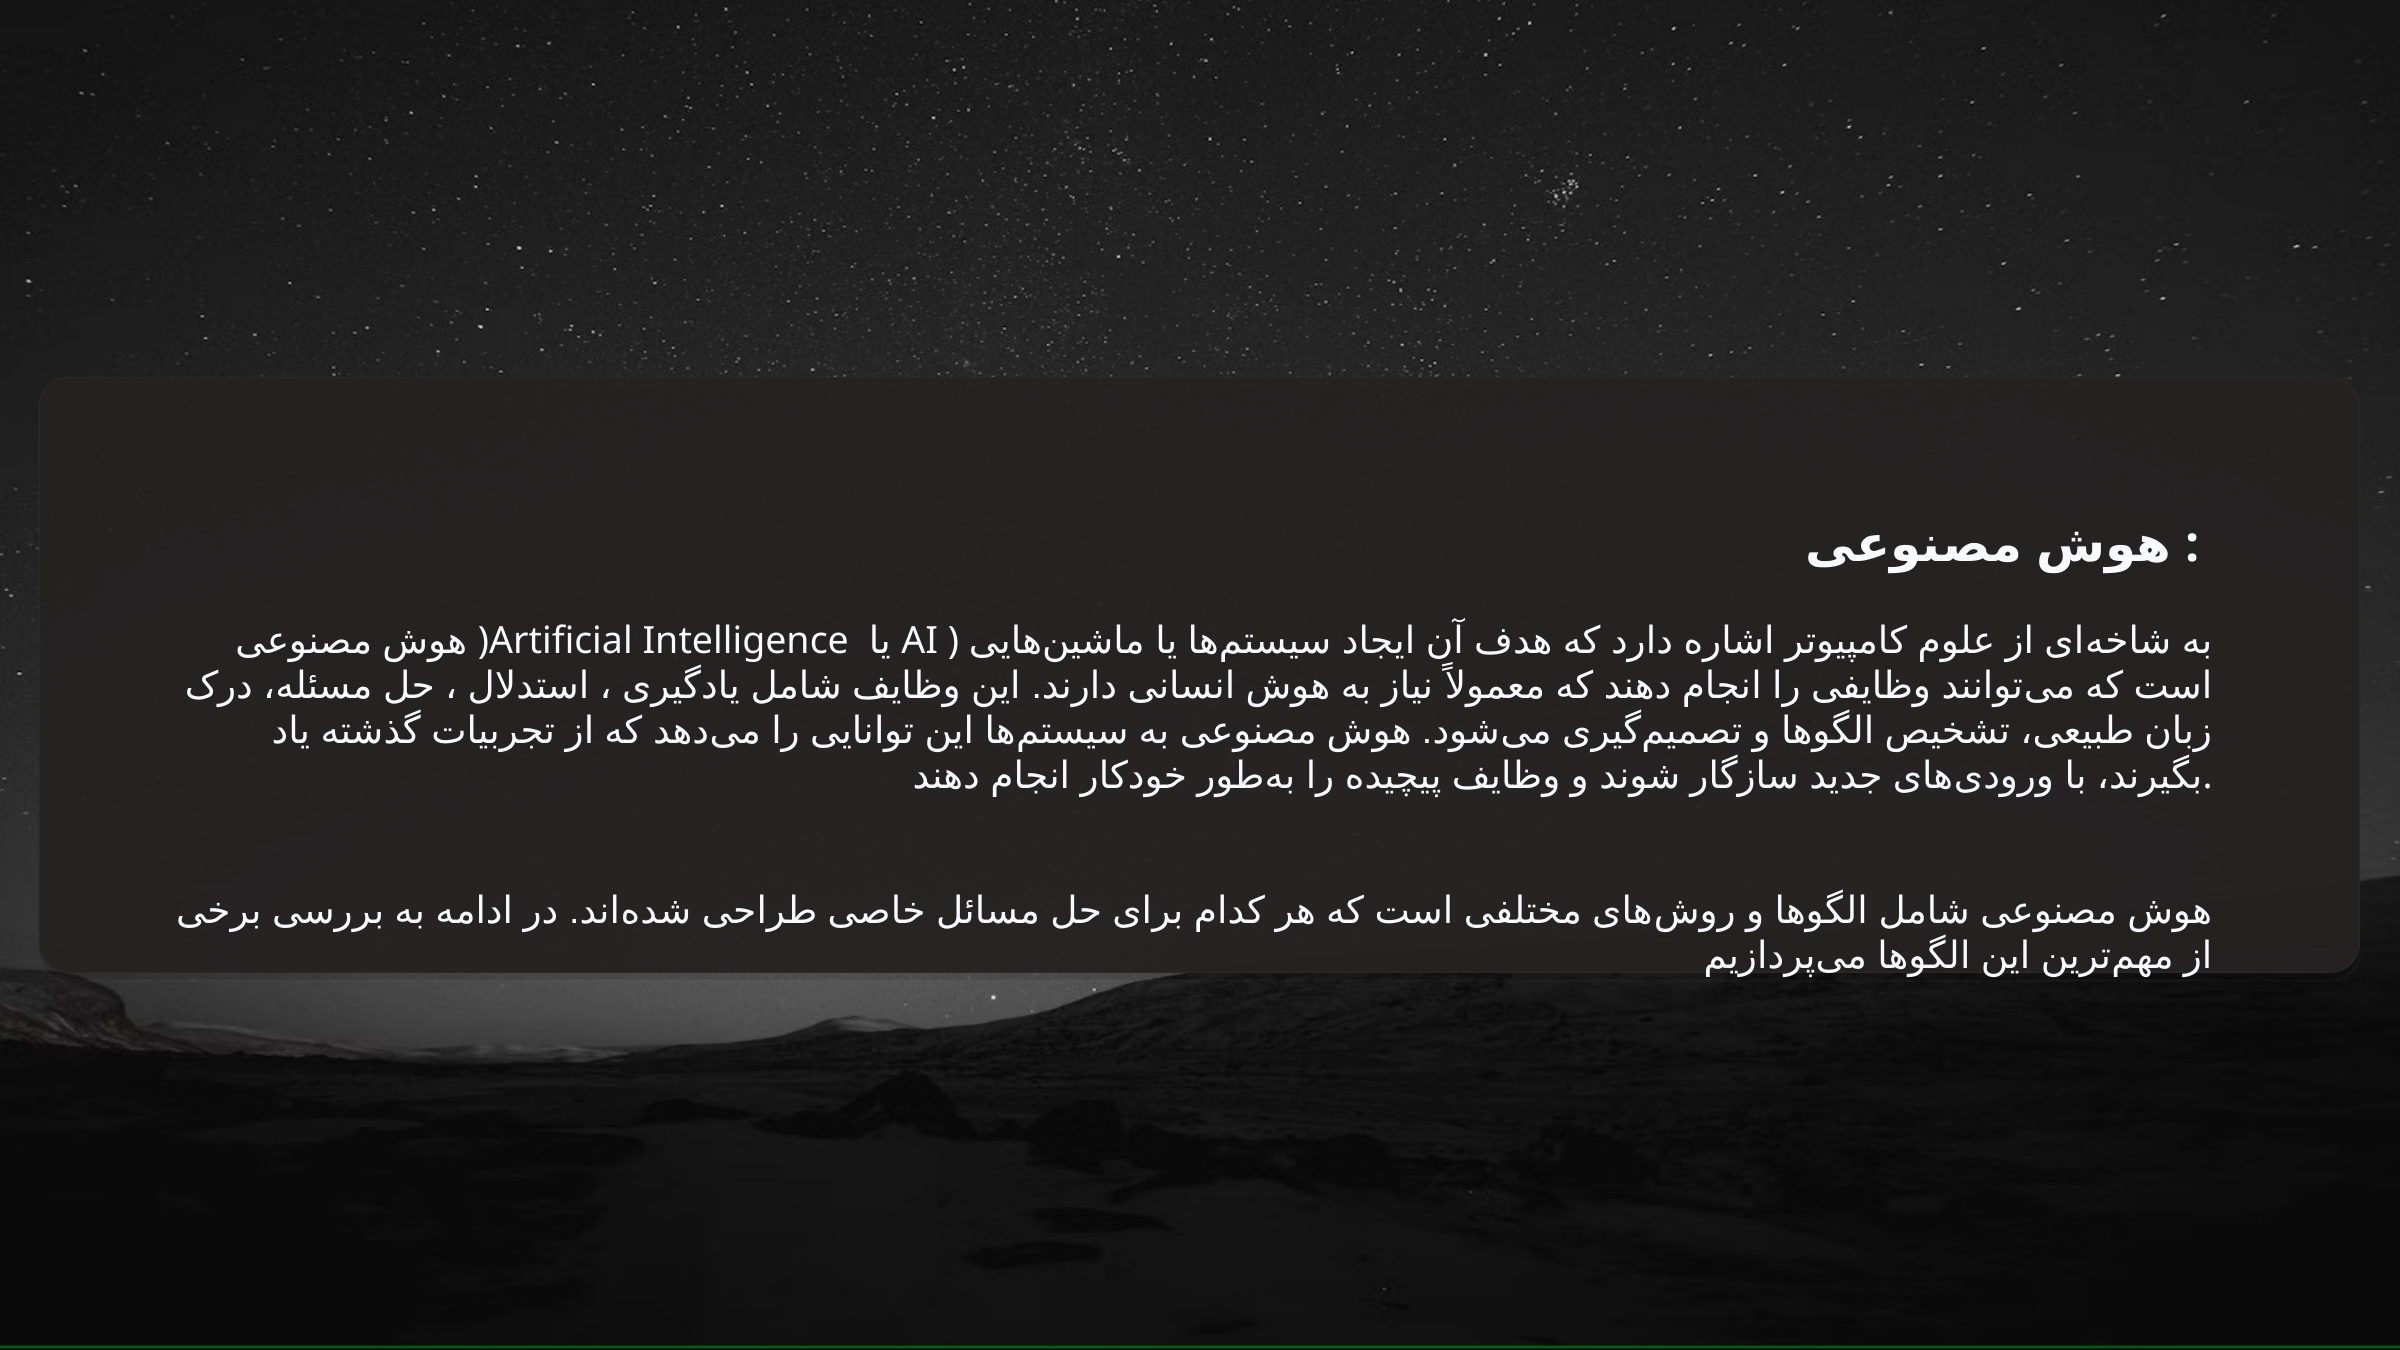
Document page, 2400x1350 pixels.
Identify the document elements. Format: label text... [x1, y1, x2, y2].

text_box [2117, 967, 2140, 973]
text_box هوش مصنوعی : هوش مصنوعی )Artificial Intelligence یا AI ) به شاخه‌ای از علوم کامپیوتر اشاره دارد که هدف آن ایجاد سیستم‌ها یا ماشین‌هایی است که می‌توانند وظایفی را انجام دهند که معمولاً نیاز به هوش انسانی دارند. این وظایف شامل یادگیری ، استدلال ، حل مسئله، درک زبان طبیعی، تشخیص الگوها و تصمیم‌گیری می‌شود. هوش مصنوعی به سیستم‌ها این توانایی را می‌دهد که از تجربیات گذشته یاد بگیرند، با ورودی‌های جدید سازگار شوند و وظایف پیچیده را به‌طور خودکار انجام دهند. هوش مصنوعی شامل الگوها و روش‌های مختلفی است که هر کدام برای حل مسائل خاصی طراحی شده‌اند. در ادامه به بررسی برخی از مهم‌ترین این الگوها می‌پردازیم [160, 503, 2240, 943]
text_box [39, 377, 2360, 973]
text_box [1932, 943, 1953, 965]
